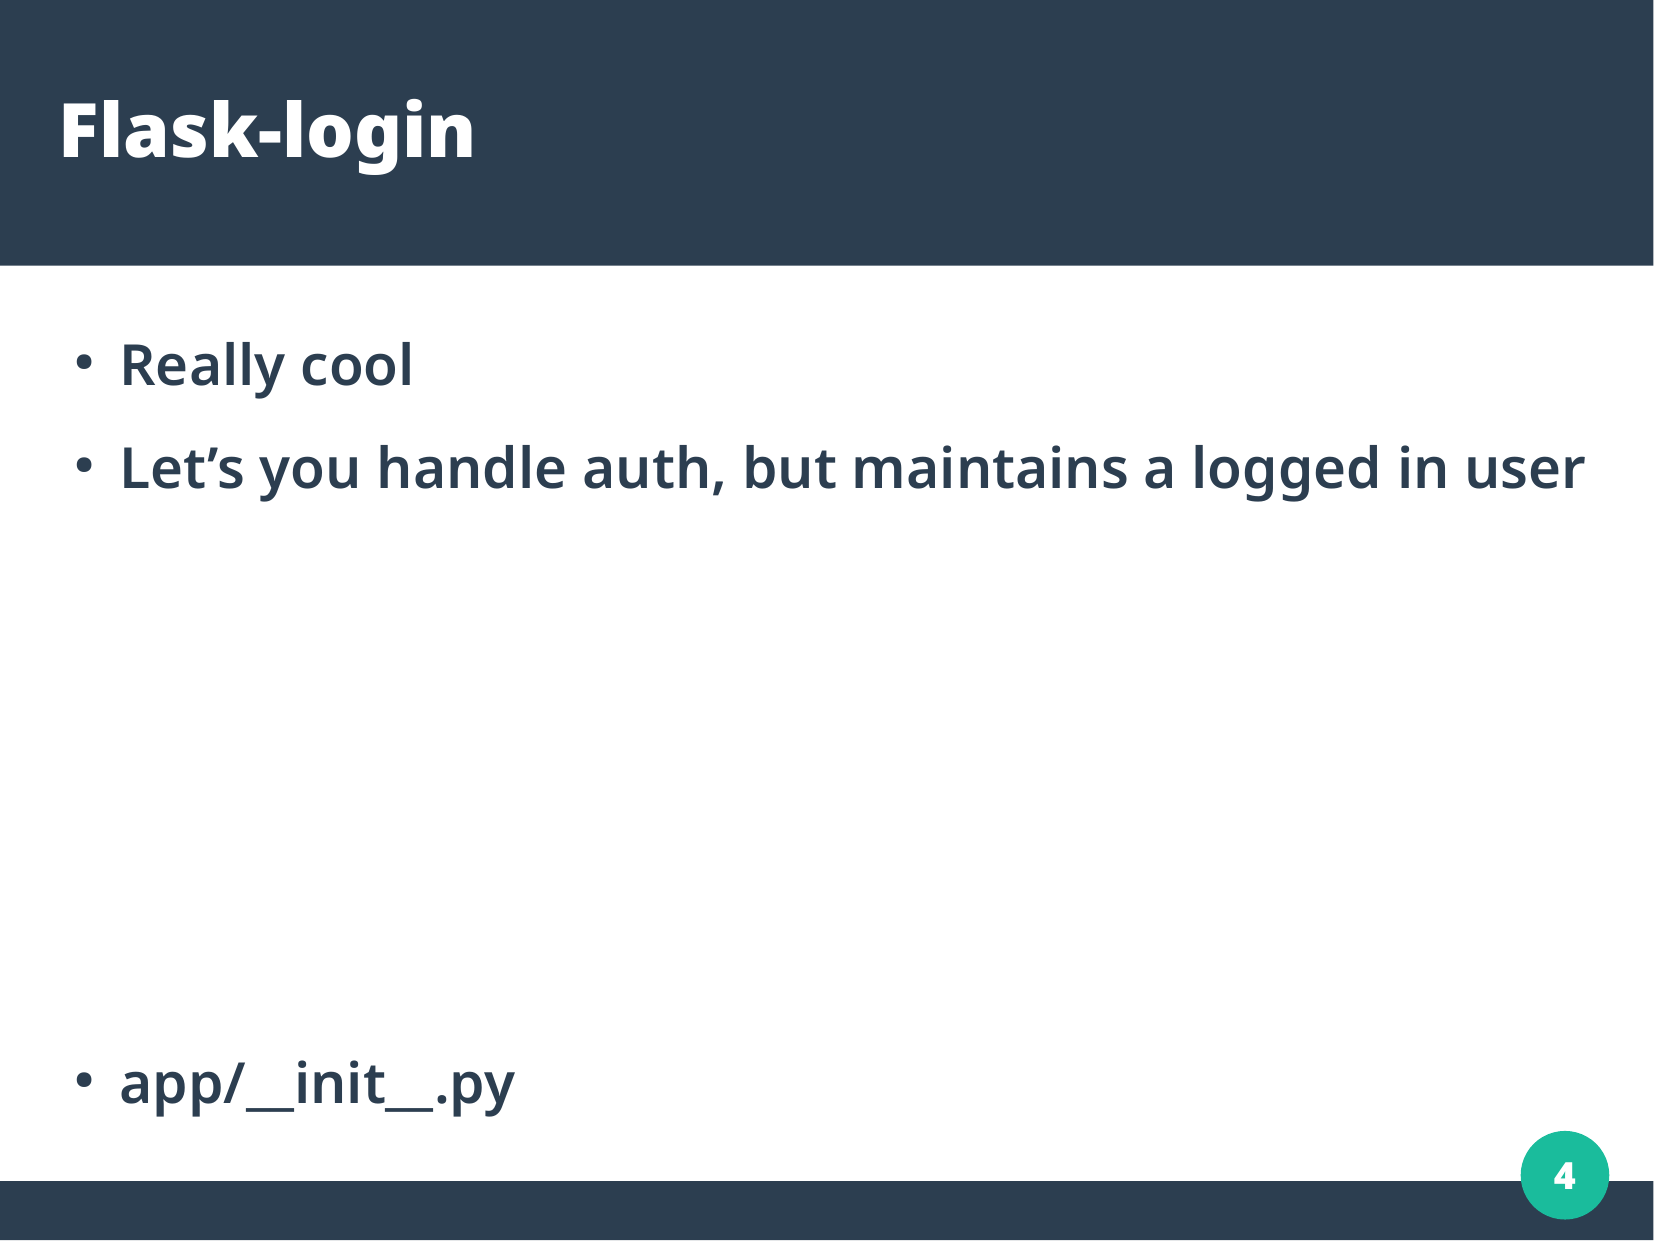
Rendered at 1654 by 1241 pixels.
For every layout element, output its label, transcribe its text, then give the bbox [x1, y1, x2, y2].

list Really cool Let’s you handle auth, but maintains a logged in user app/__init__.py [59, 324, 1595, 1152]
title Flask-login [59, 49, 1595, 207]
